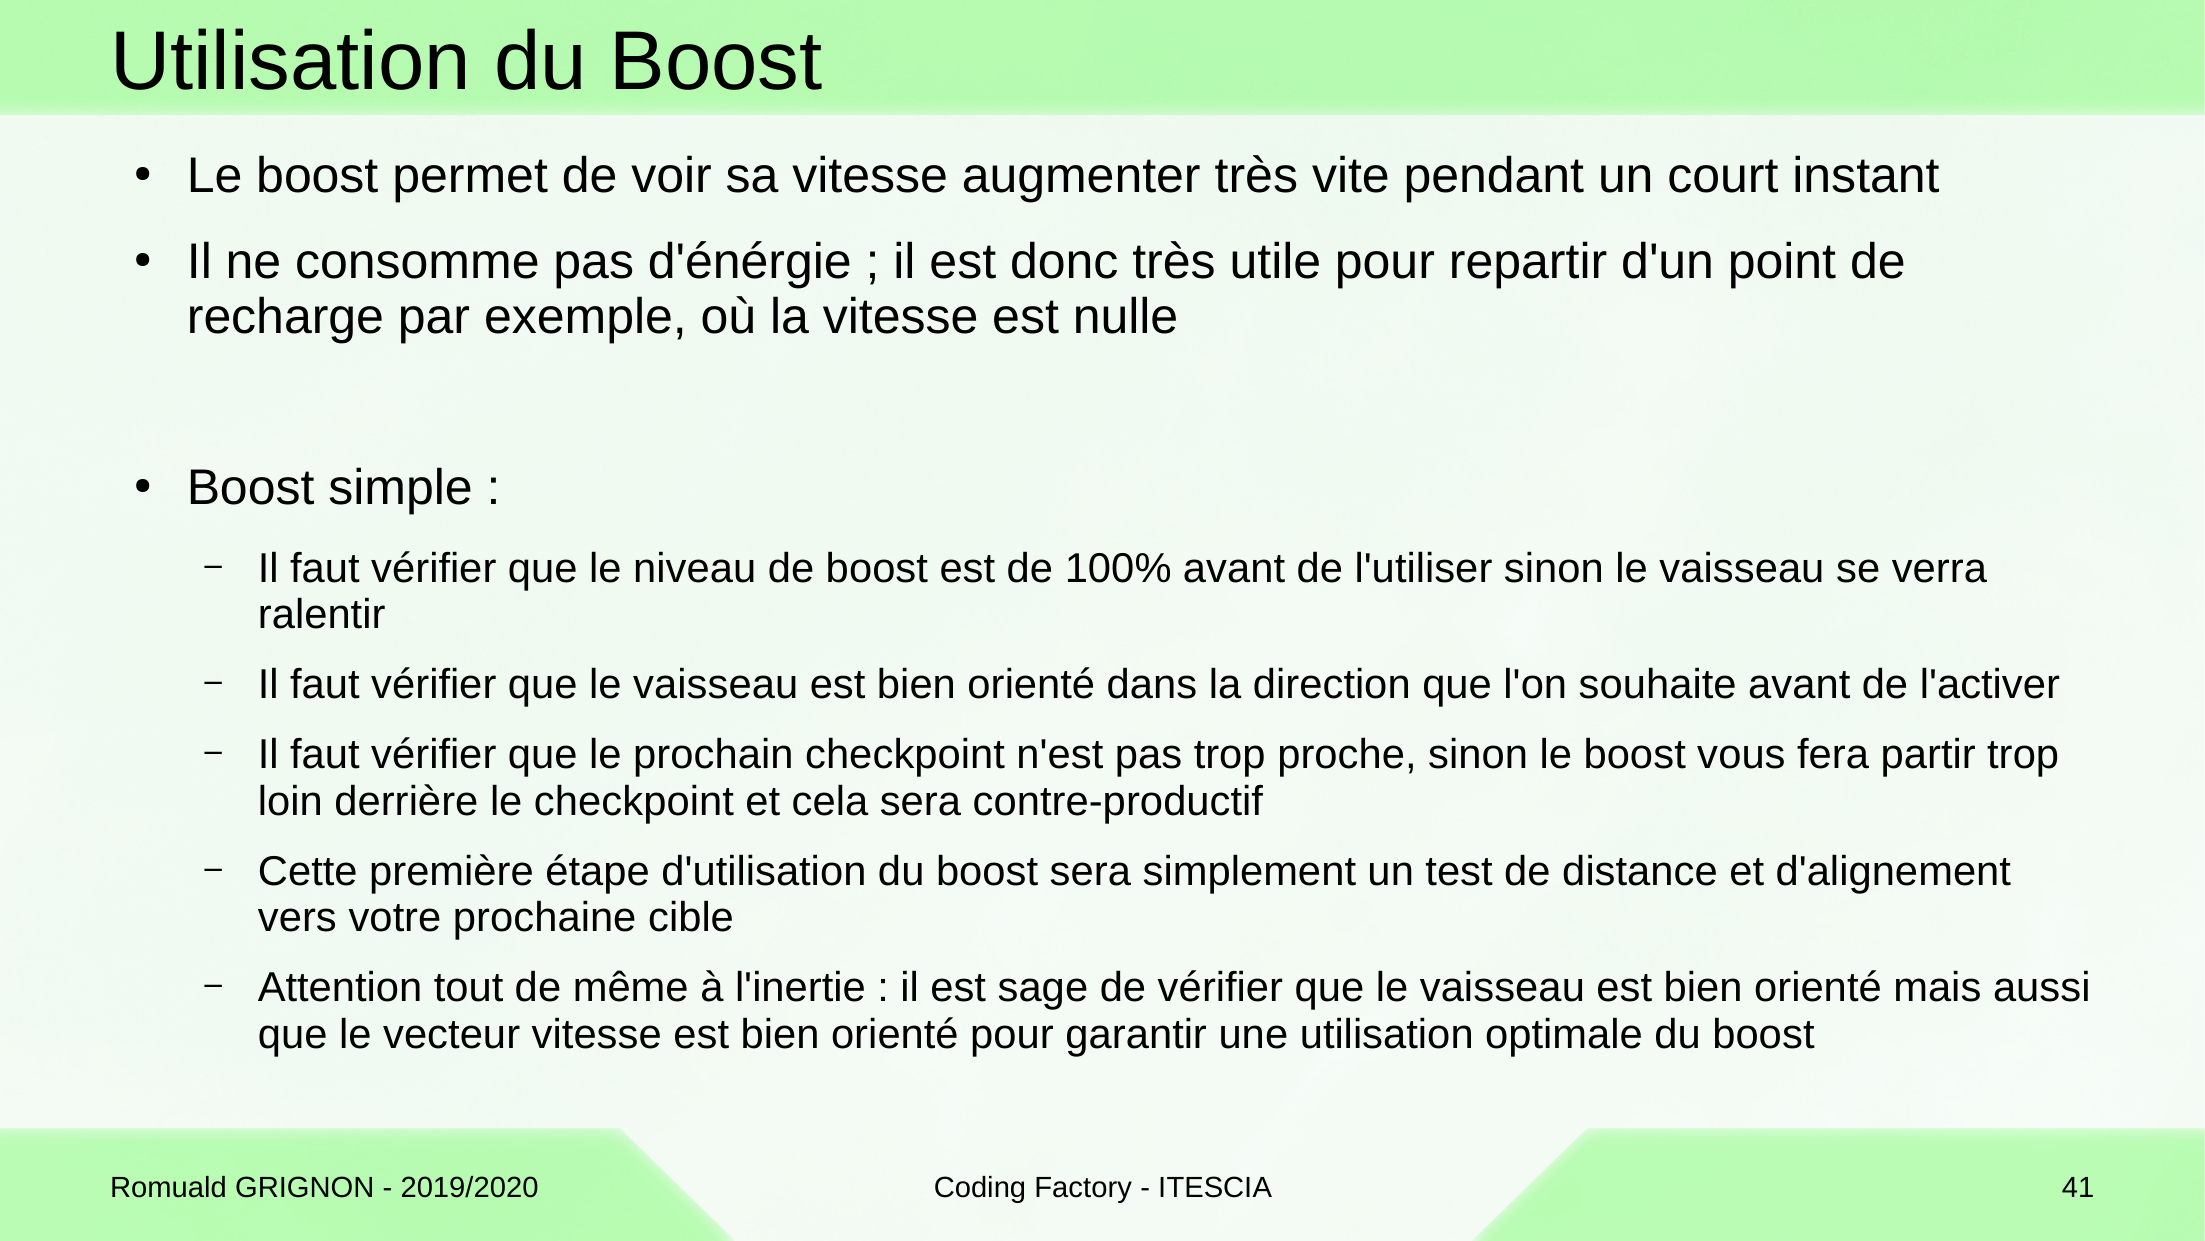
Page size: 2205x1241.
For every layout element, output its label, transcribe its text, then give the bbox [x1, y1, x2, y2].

title Utilisation du Boost [110, 49, 2095, 257]
list Le boost permet de voir sa vitesse augmenter très vite pendant un court instant Il ne consomme pas d'énérgie ; il est donc très utile pour repartir d'un point de recharge par exemple, où la vitesse est nulle Boost simple : Il faut vérifier que le niveau de boost est de 100% avant de l'utiliser sinon le vaisseau se verra ralentir Il faut vérifier que le vaisseau est bien orienté dans la direction que l'on souhaite avant de l'activer Il faut vérifier que le prochain checkpoint n'est pas trop proche, sinon le boost vous fera partir trop loin derrière le checkpoint et cela sera contre-productif Cette première étape d'utilisation du boost sera simplement un test de distance et d'alignement vers votre prochaine cible Attention tout de même à l'inertie : il est sage de vérifier que le vaisseau est bien orienté mais aussi que le vecteur vitesse est bien orienté pour garantir une utilisation optimale du boost [116, 218, 2101, 1161]
picture [0, 0, 2205, 1241]
